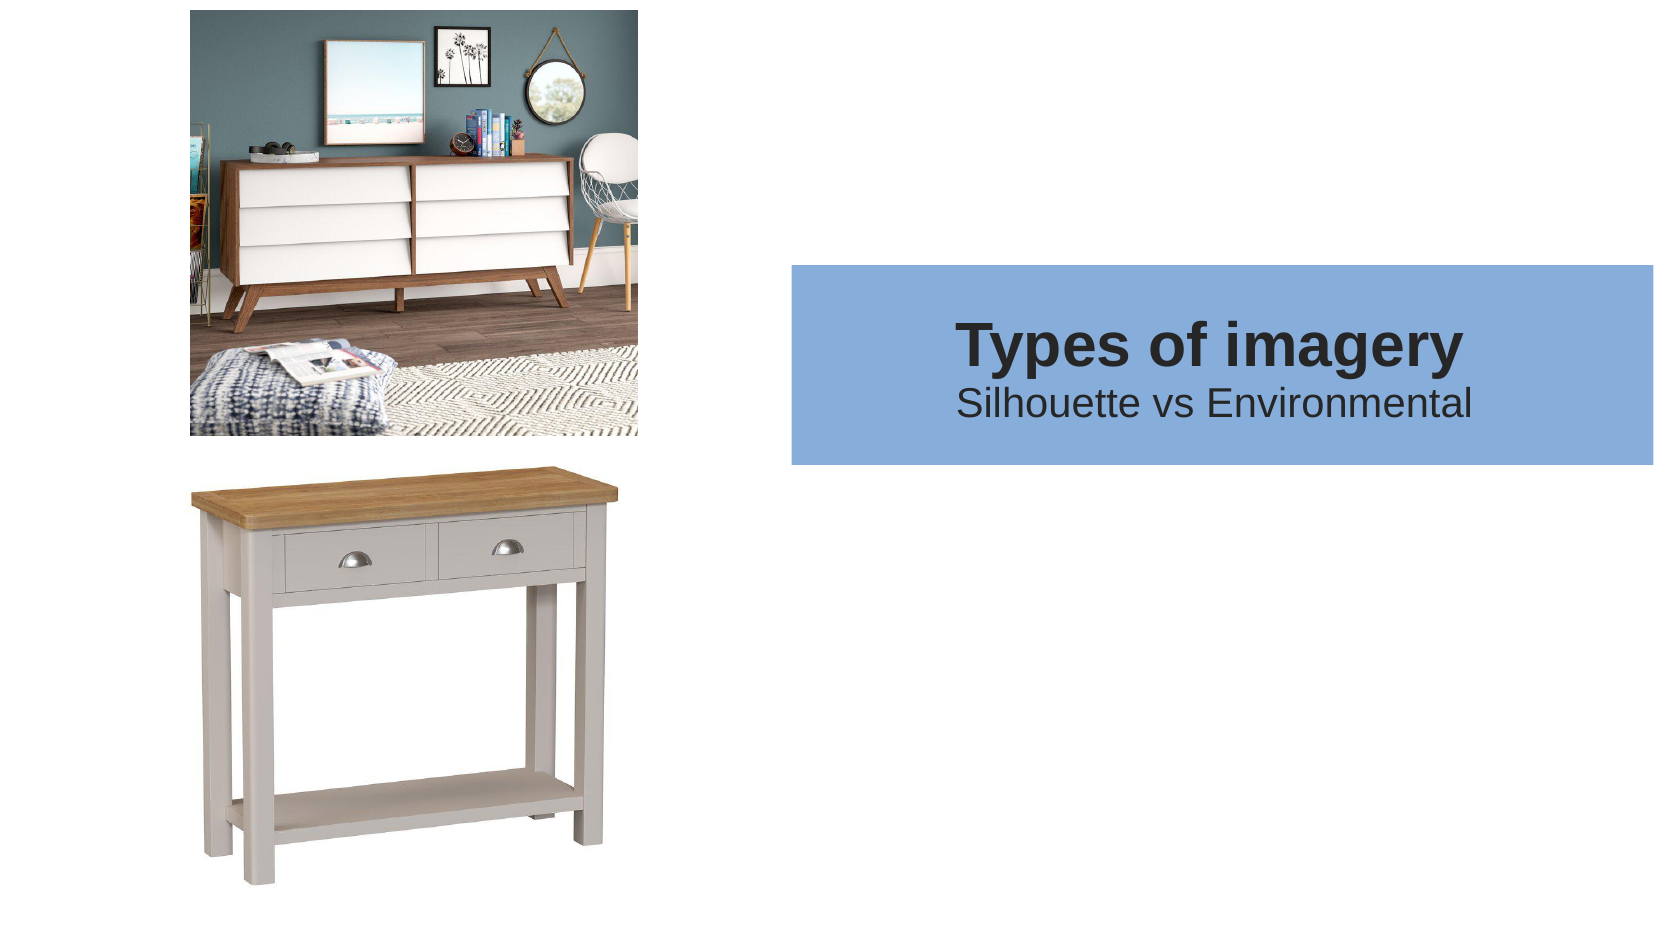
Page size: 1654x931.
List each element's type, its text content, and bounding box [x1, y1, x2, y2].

picture [165, 10, 650, 921]
text_box Types of imagery Silhouette vs Environmental [941, 295, 1489, 434]
